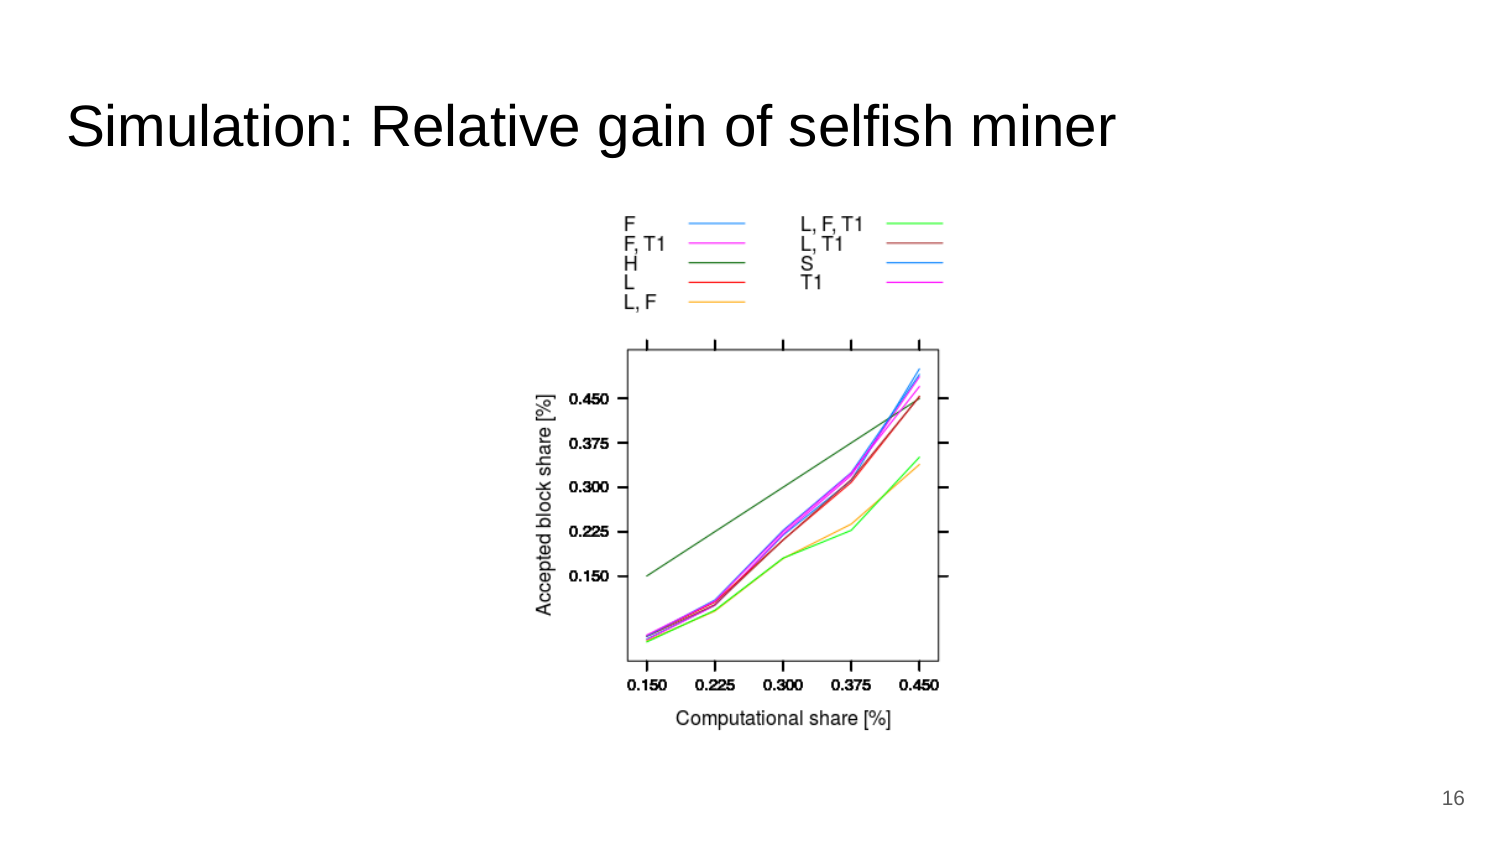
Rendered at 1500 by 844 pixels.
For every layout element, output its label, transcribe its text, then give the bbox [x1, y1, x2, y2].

picture [301, 194, 1211, 745]
title Simulation: Relative gain of selfish miner [51, 72, 1449, 167]
